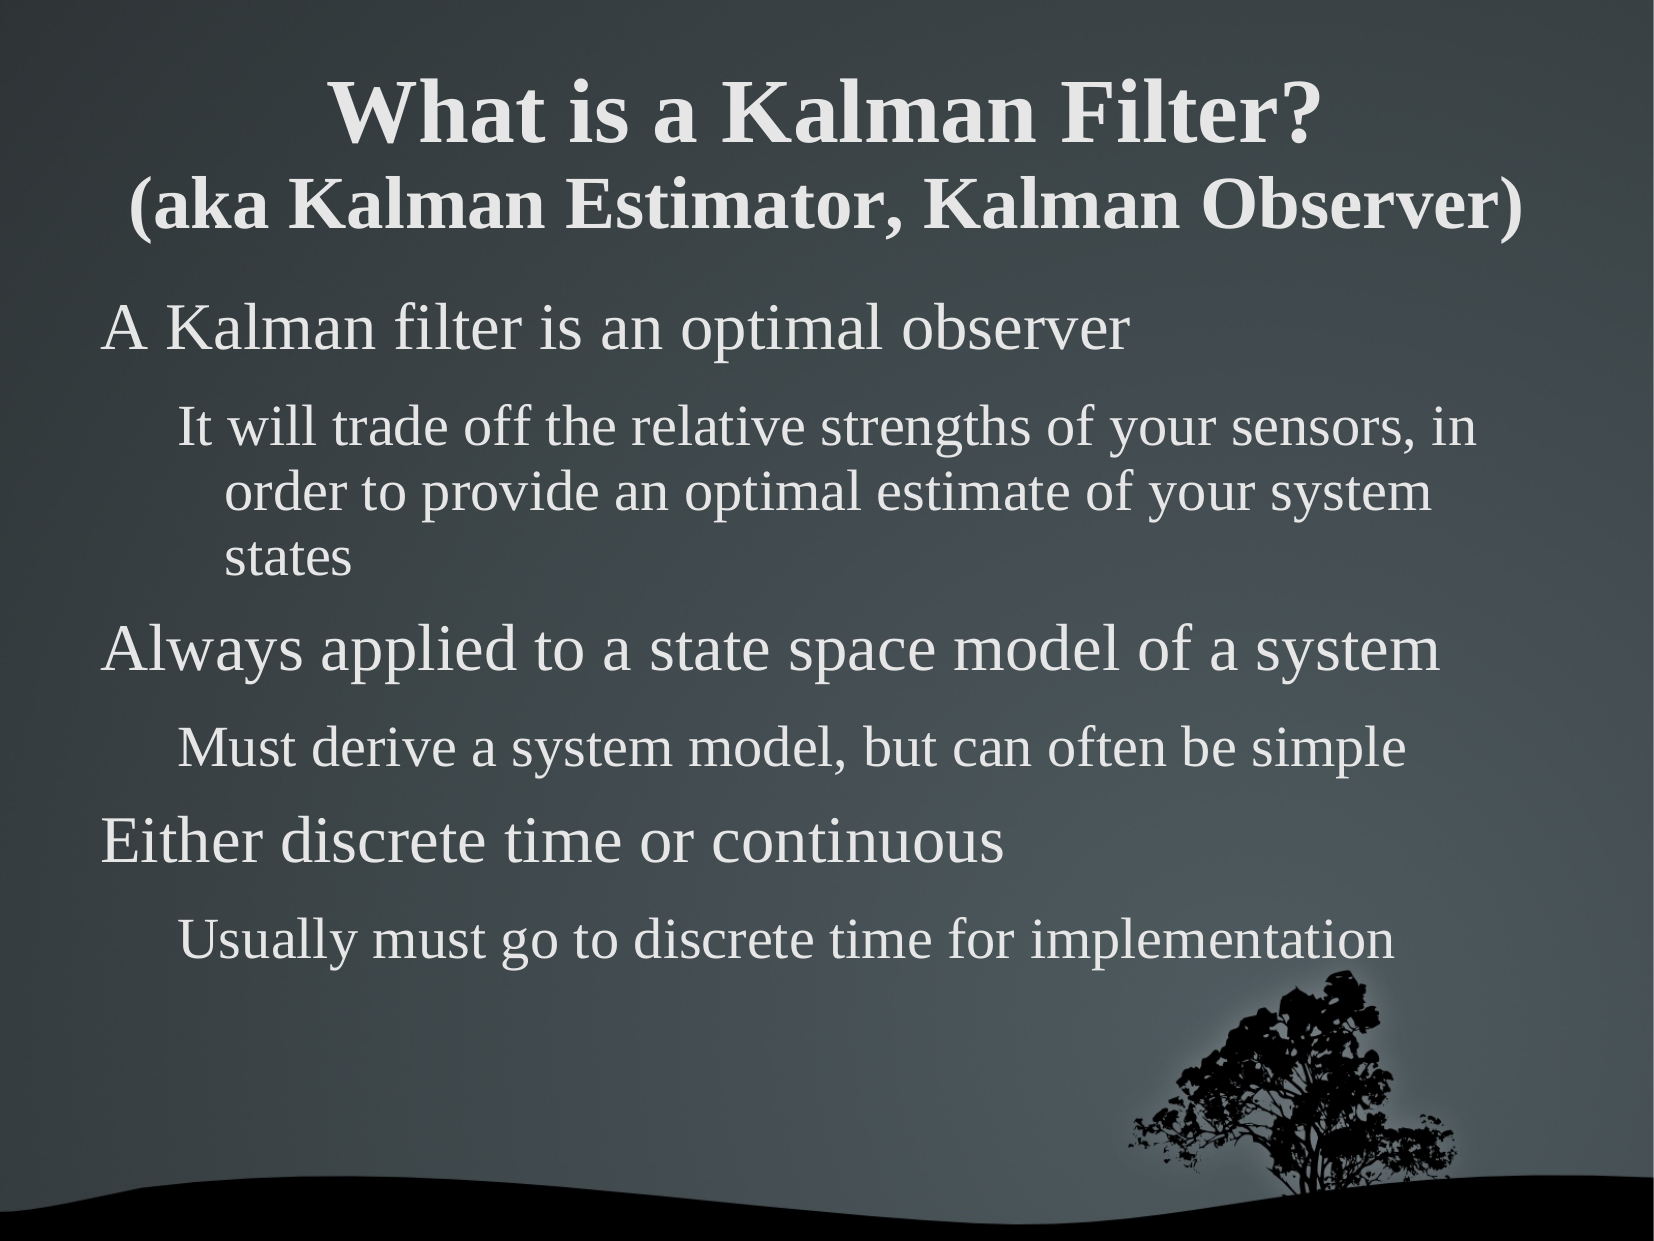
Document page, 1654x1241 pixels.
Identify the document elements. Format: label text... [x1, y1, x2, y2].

list A Kalman filter is an optimal observer It will trade off the relative strengths of your sensors, in order to provide an optimal estimate of your system states Always applied to a state space model of a system Must derive a system model, but can often be simple Either discrete time or continuous Usually must go to discrete time for implementation [82, 290, 1571, 1094]
picture [0, 0, 1654, 1241]
title What is a Kalman Filter? (aka Kalman Estimator, Kalman Observer) [82, 49, 1571, 257]
